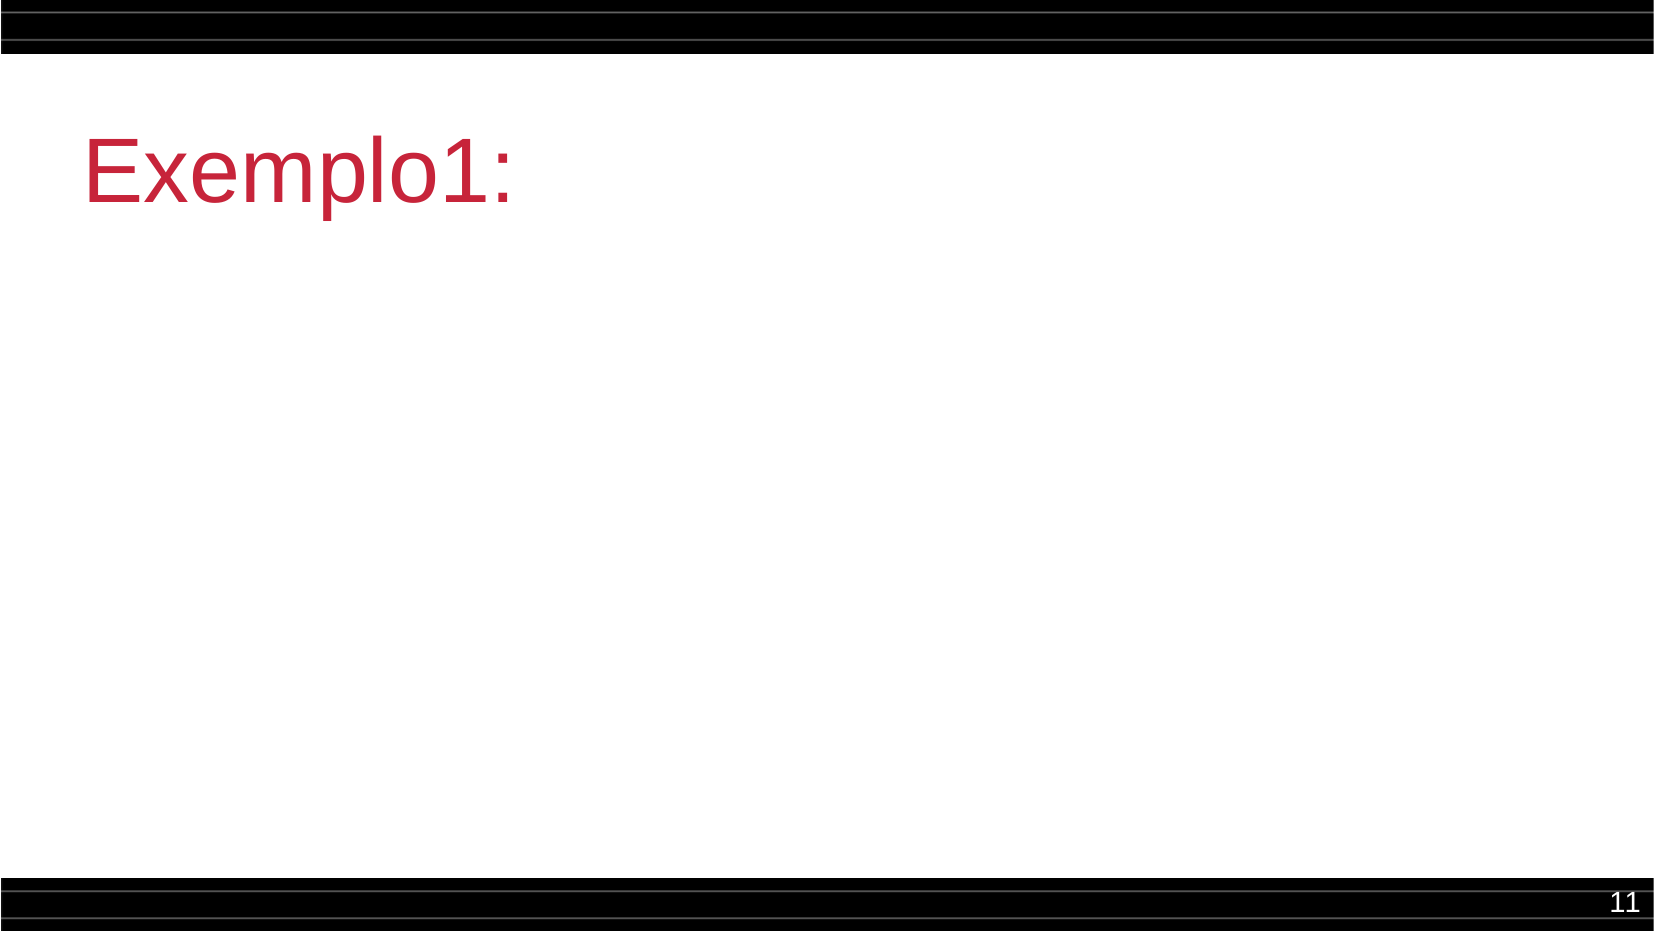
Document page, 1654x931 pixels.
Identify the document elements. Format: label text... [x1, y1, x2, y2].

title Exemplo1: [82, 92, 1571, 249]
picture [1, 878, 1654, 931]
picture [1, 0, 1654, 54]
